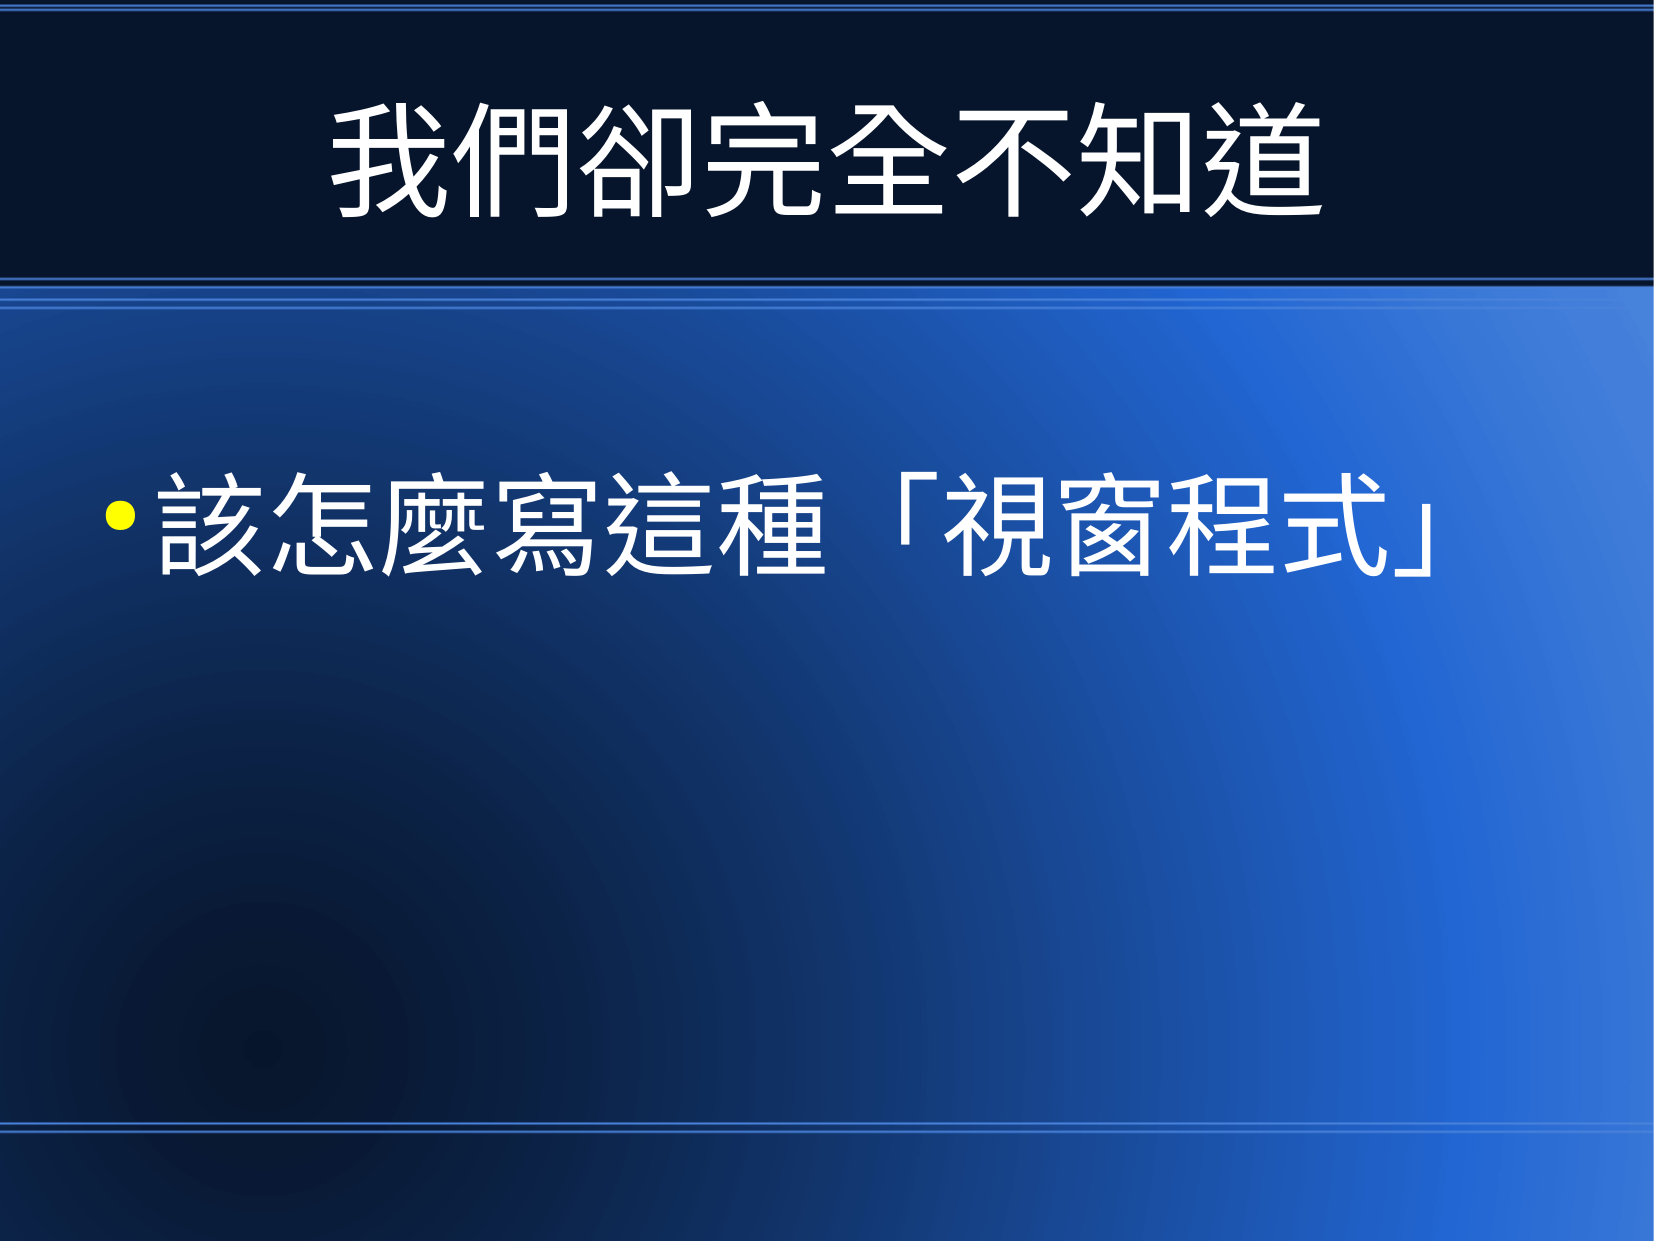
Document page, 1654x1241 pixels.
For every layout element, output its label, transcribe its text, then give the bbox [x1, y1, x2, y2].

picture [0, 0, 1654, 1241]
title 我們卻完全不知道 [82, 49, 1571, 257]
list 該怎麼寫這種「視窗程式」 [82, 355, 1571, 1241]
